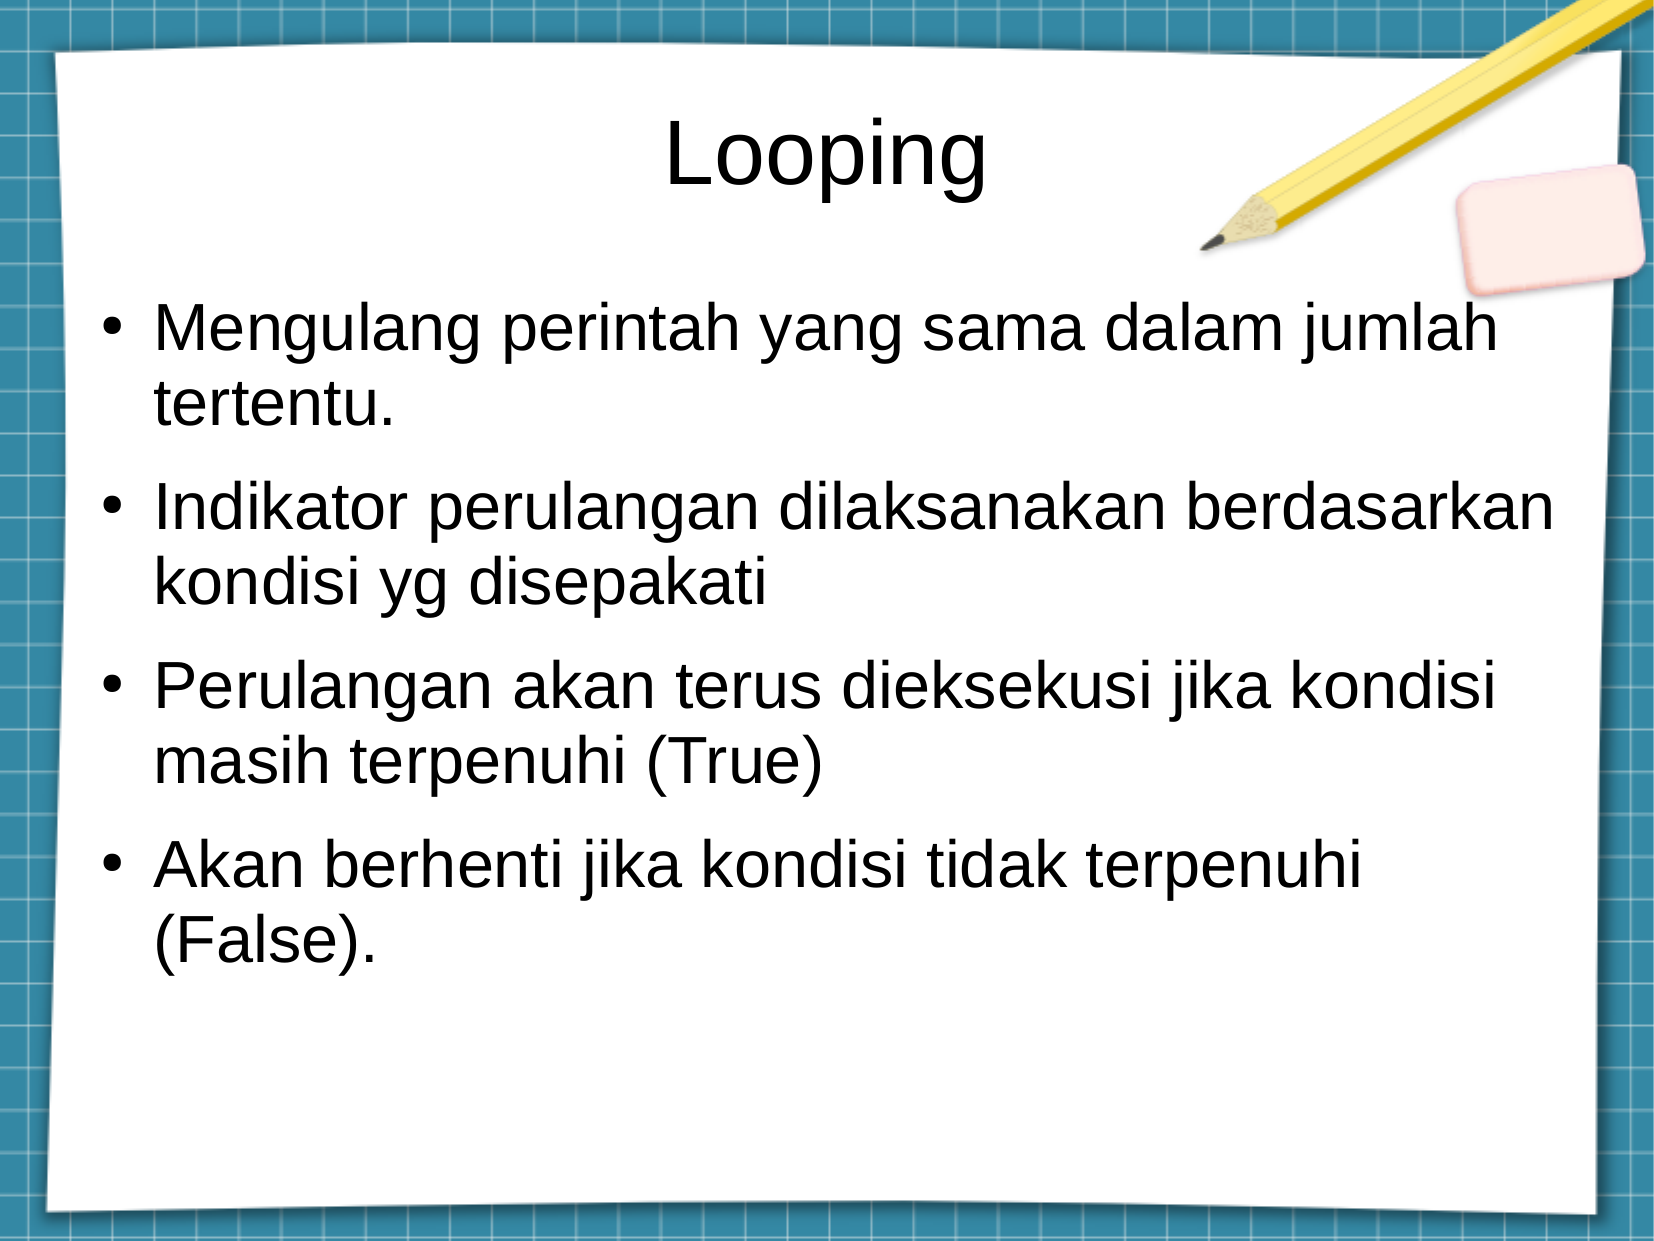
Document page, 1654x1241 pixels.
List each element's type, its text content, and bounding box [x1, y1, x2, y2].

picture [0, 0, 1654, 1241]
title Looping [82, 49, 1571, 257]
list Mengulang perintah yang sama dalam jumlah tertentu. Indikator perulangan dilaksanakan berdasarkan kondisi yg disepakati Perulangan akan terus dieksekusi jika kondisi masih terpenuhi (True) Akan berhenti jika kondisi tidak terpenuhi (False). [82, 290, 1571, 1010]
